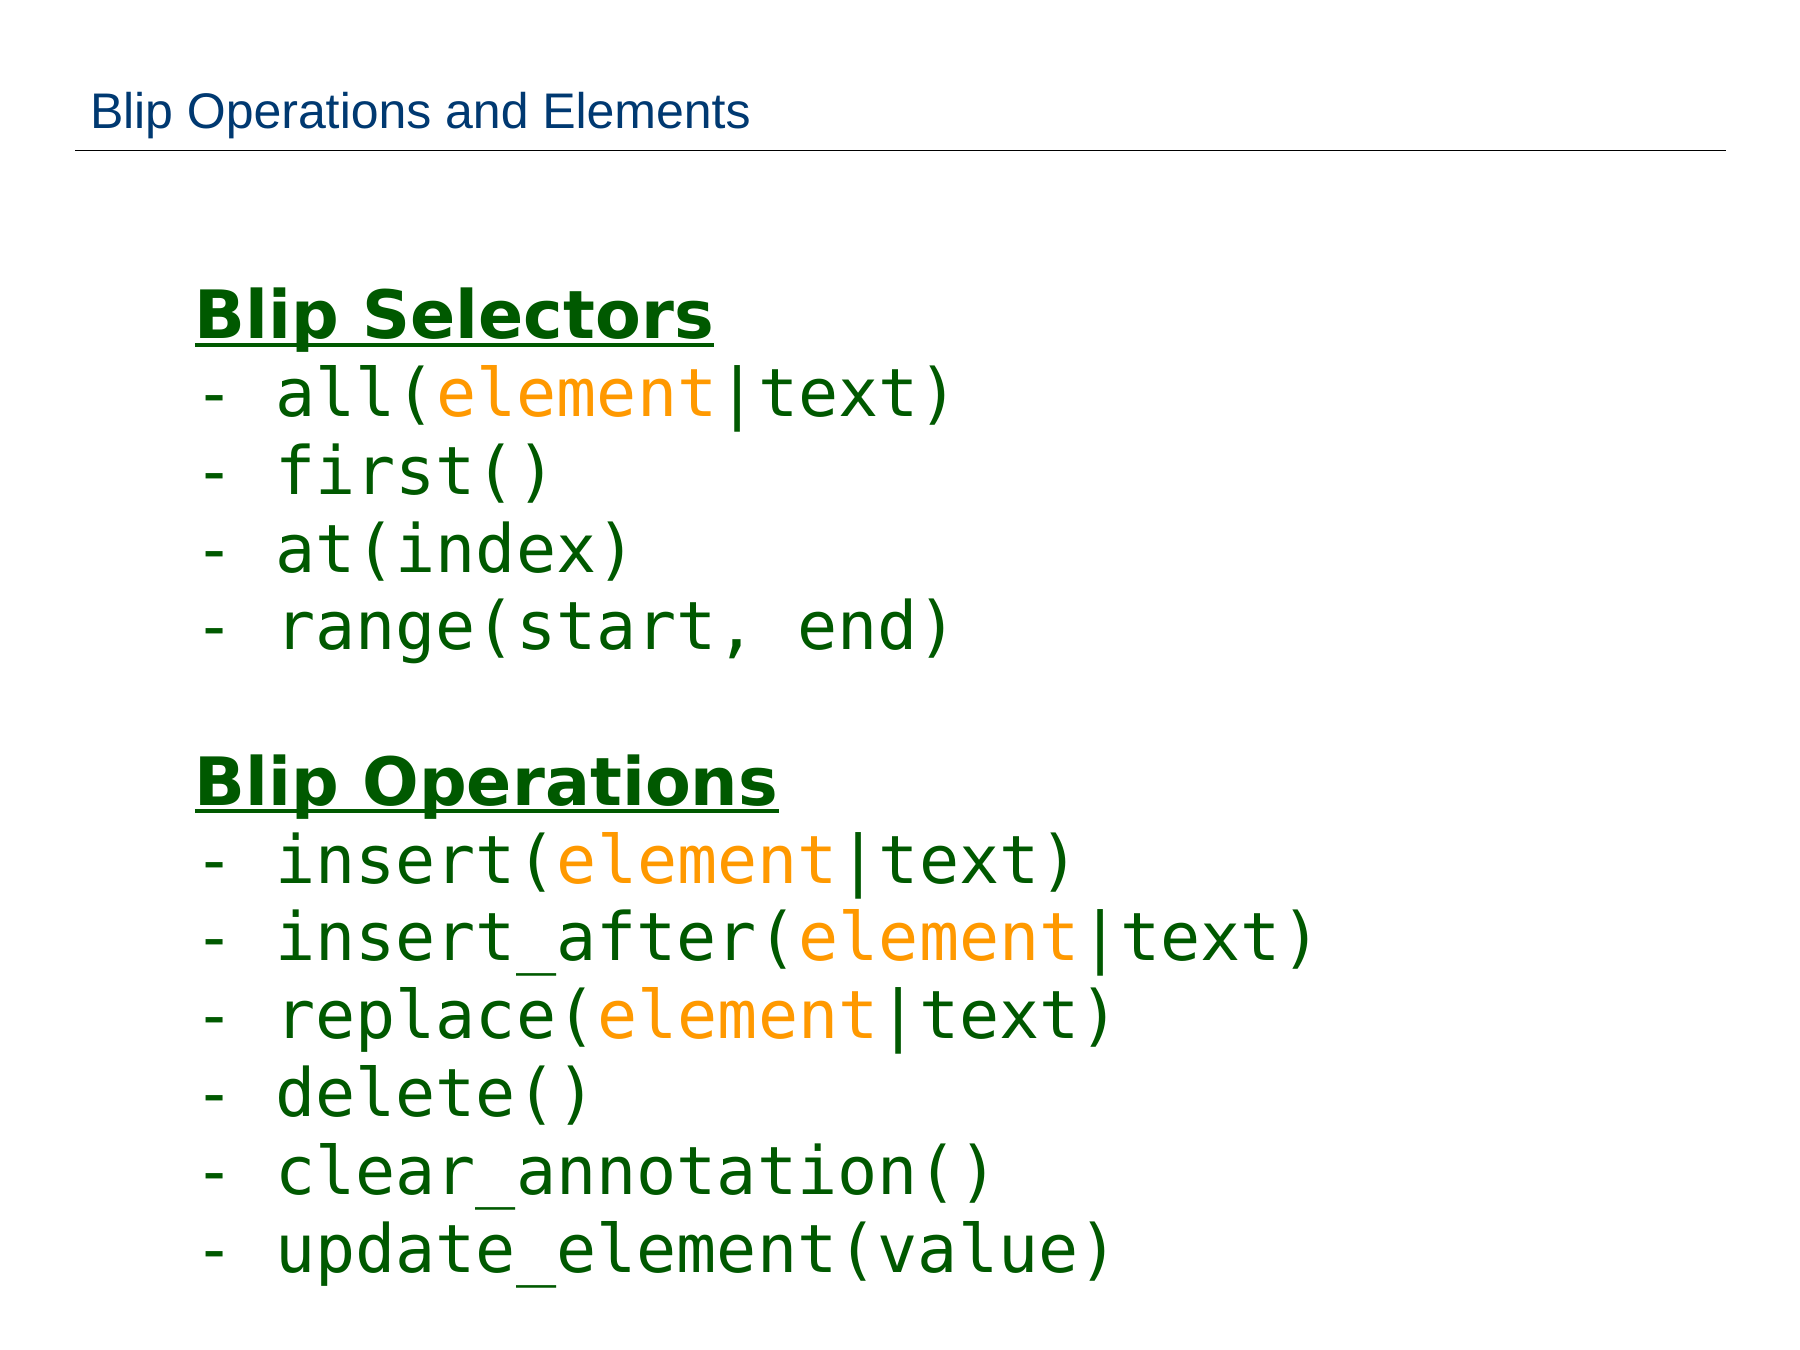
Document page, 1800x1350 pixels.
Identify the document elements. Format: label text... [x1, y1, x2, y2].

title Blip Operations and Elements [90, 38, 1710, 147]
text_box Blip Selectors - all(element|text) - first() - at(index) - range(start, end) Blip Operations - insert(element|text) - insert_after(element|text) - replace(element|text) - delete() - clear_annotation() - update_element(value) [179, 269, 1426, 1296]
